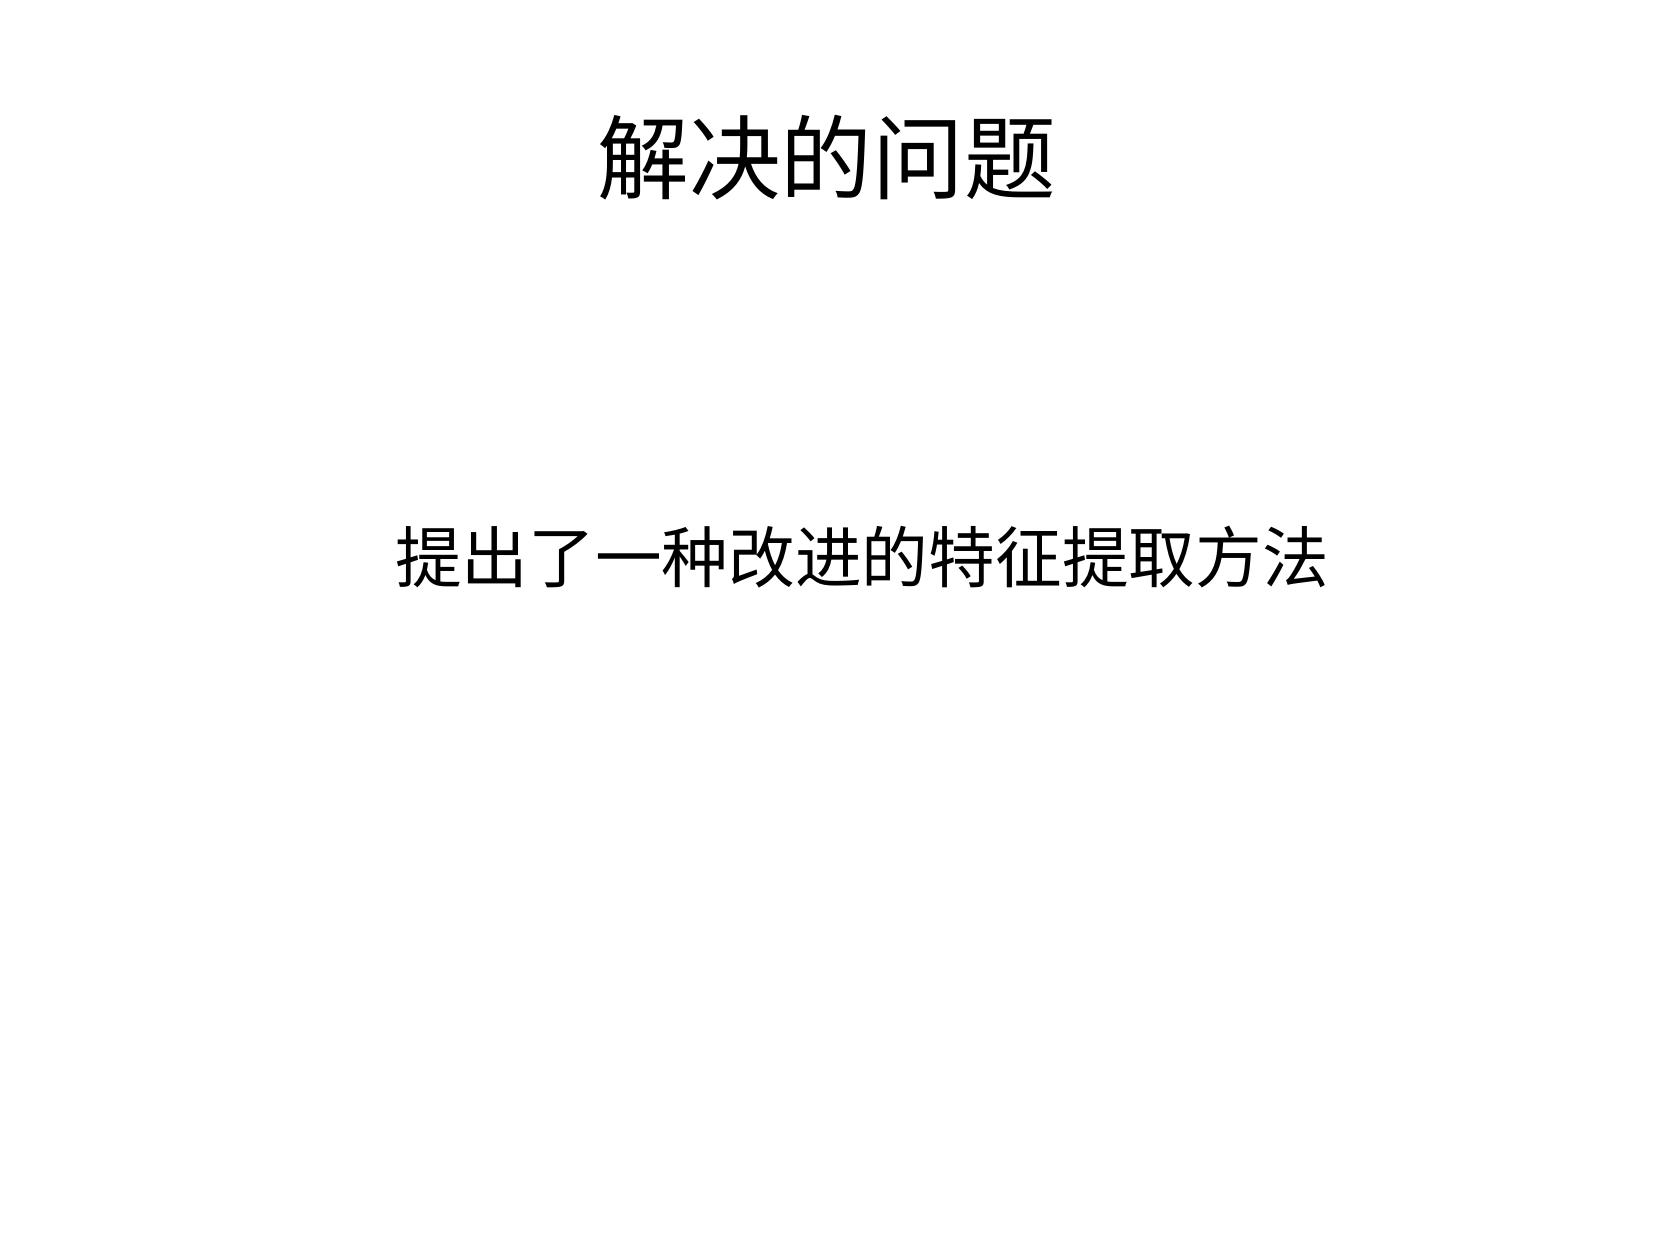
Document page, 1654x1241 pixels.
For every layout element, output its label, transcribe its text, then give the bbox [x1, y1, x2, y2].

list 提出了一种改进的特征提取方法 [82, 290, 1571, 1010]
title 解决的问题 [82, 49, 1571, 257]
